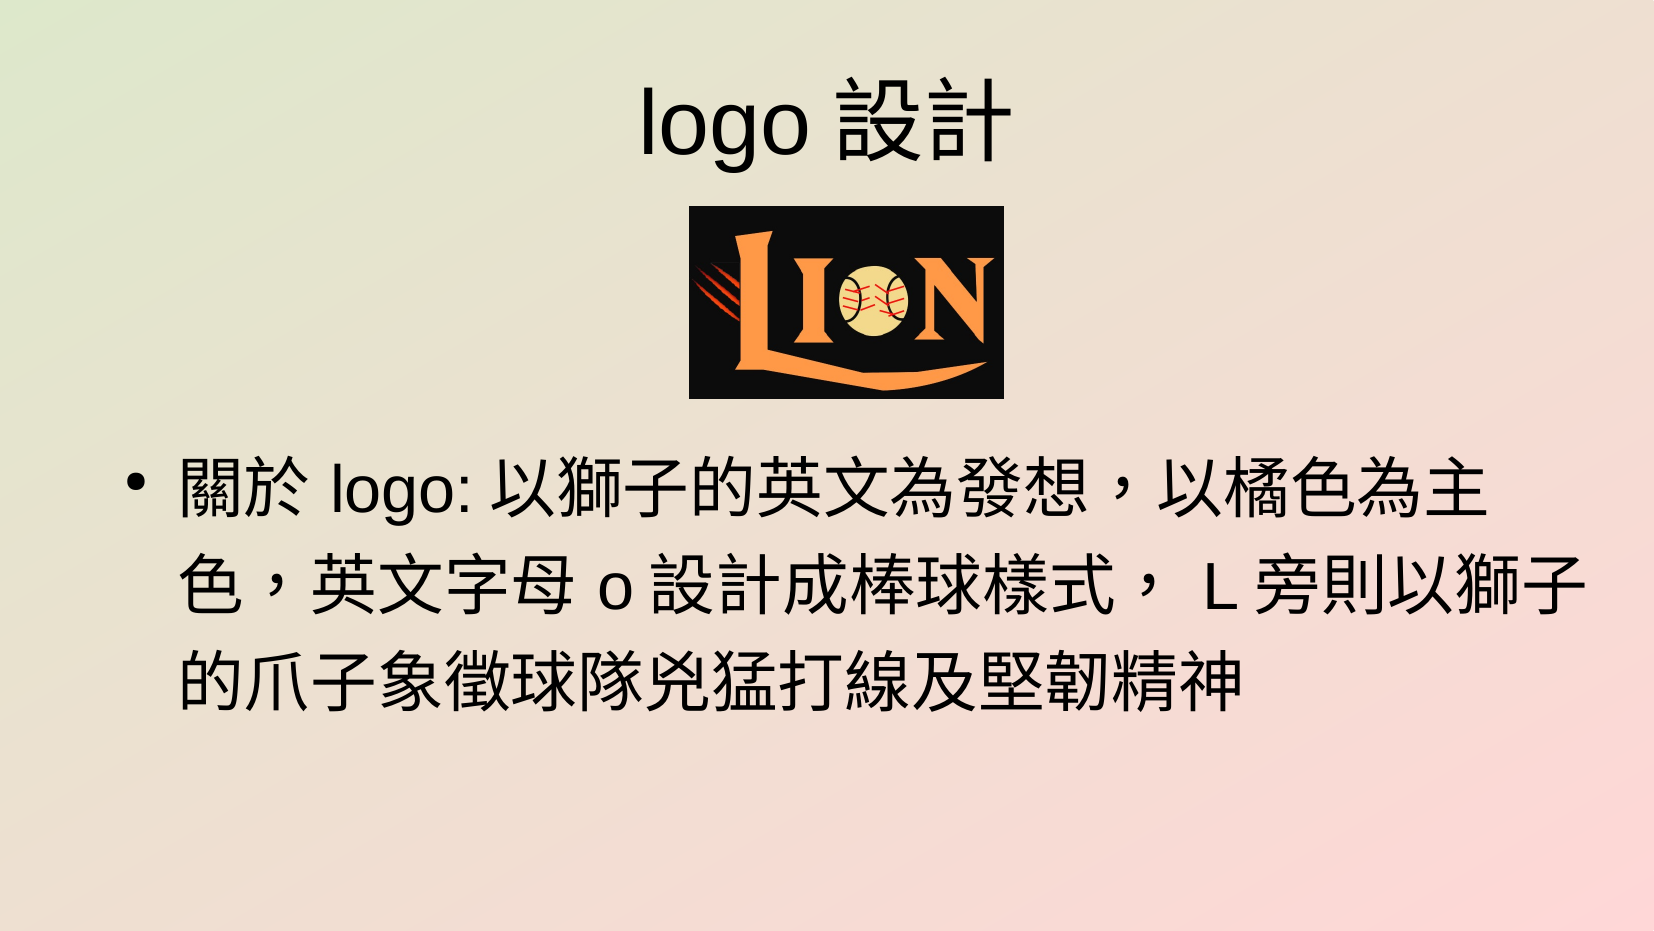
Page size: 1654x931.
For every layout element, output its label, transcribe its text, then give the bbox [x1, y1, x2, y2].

picture [689, 206, 1004, 399]
list 關於logo:以獅子的英文為發想，以橘色為主色，英文字母o設計成棒球樣式，L旁則以獅子的爪子象徵球隊兇猛打線及堅韌精神 [106, 435, 1595, 931]
title logo設計 [82, 37, 1571, 193]
